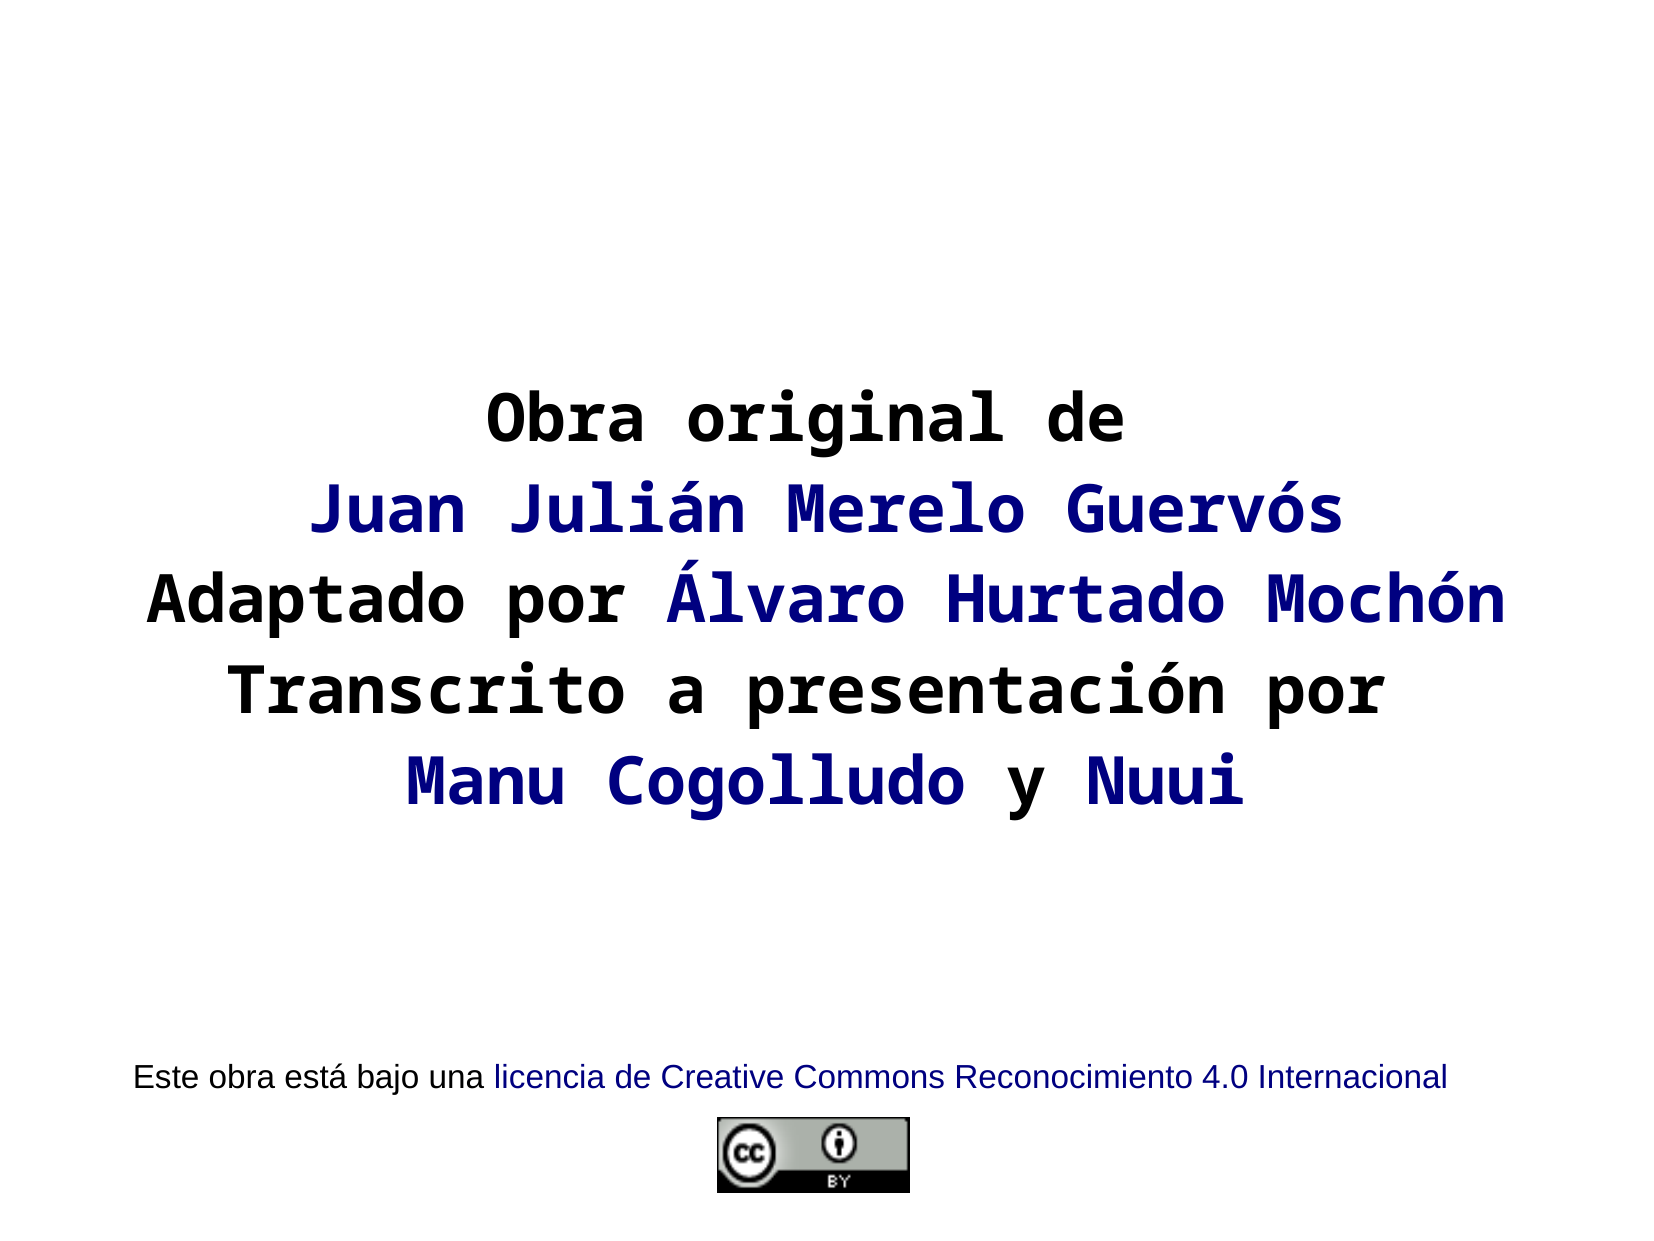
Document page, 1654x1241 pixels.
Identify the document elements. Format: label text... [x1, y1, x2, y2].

subtitle Obra original de Juan Julián Merelo Guervós Adaptado por Álvaro Hurtado Mochón Transcrito a presentación por Manu Cogolludo y Nuui [82, 237, 1571, 957]
picture [717, 1134, 910, 1193]
text_box Este obra está bajo una licencia de Creative Commons Reconocimiento 4.0 Internacional [118, 1051, 1520, 1134]
